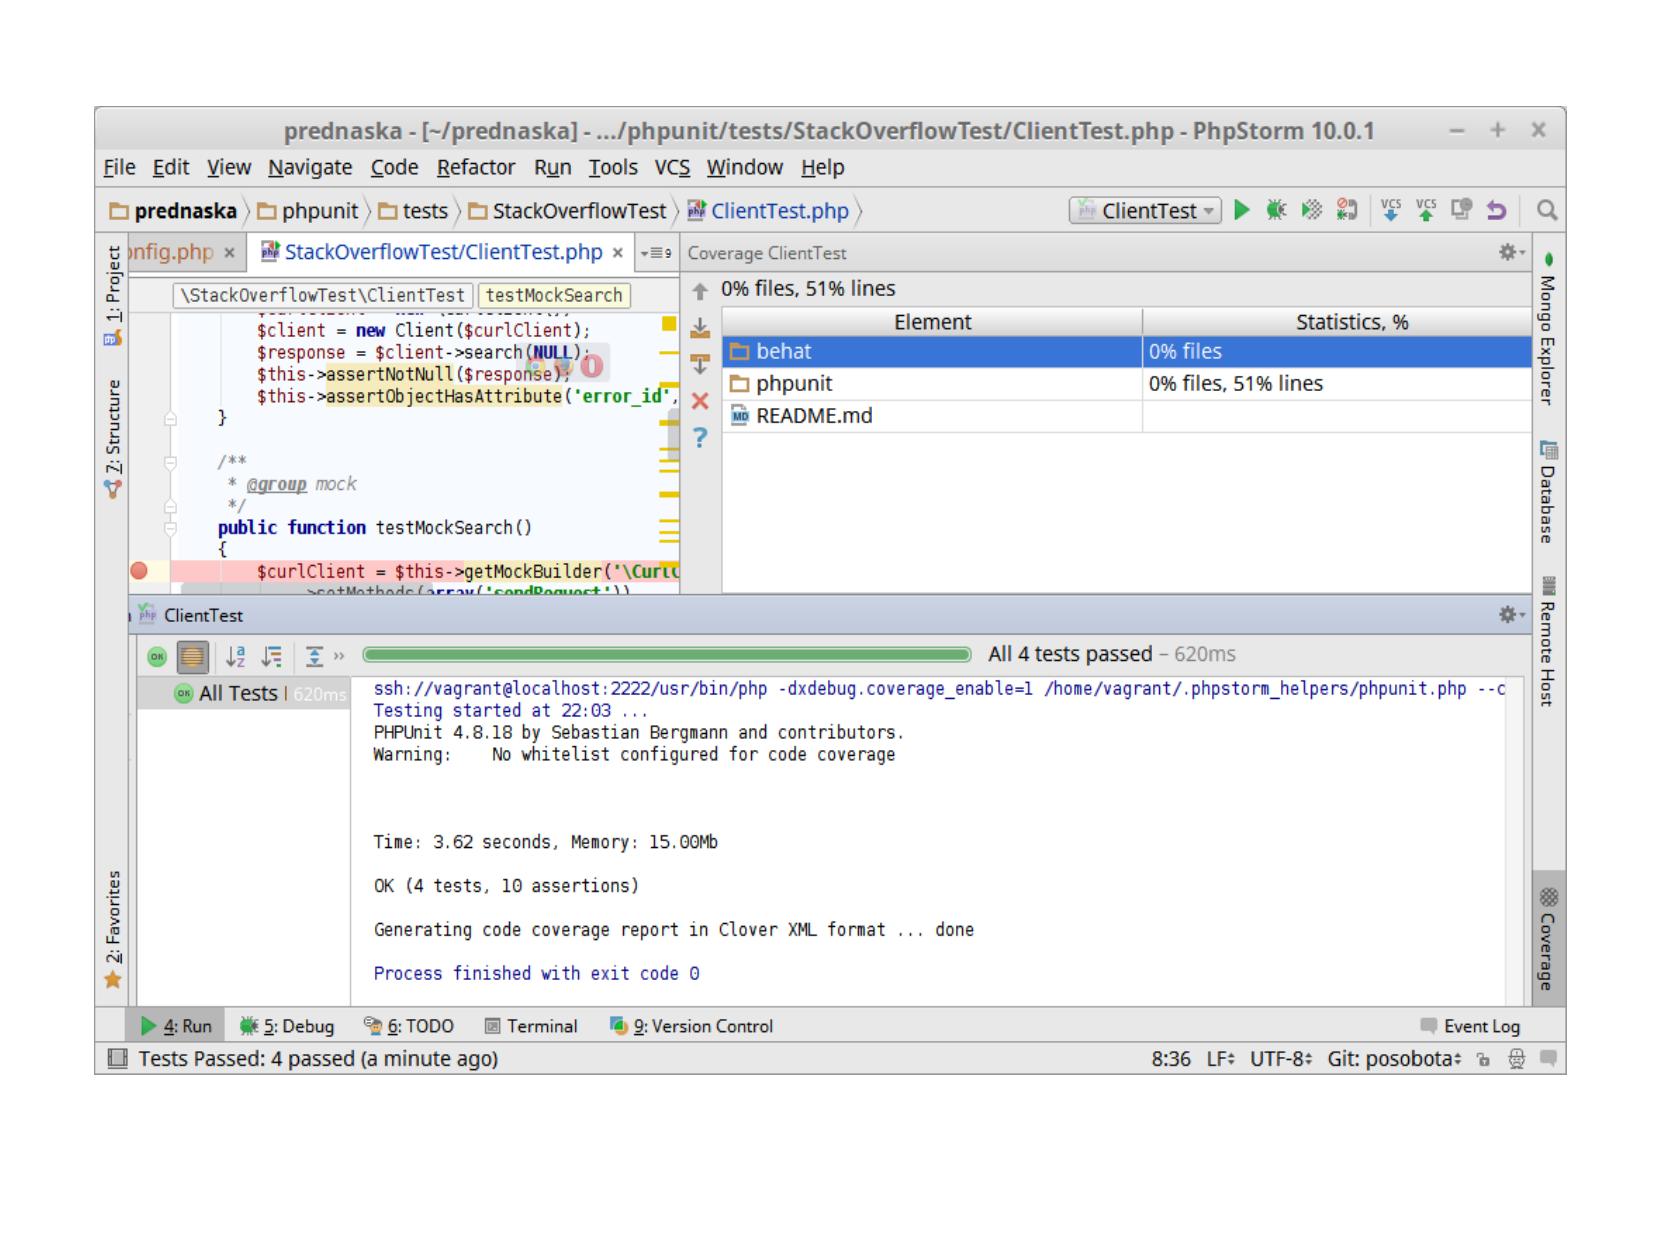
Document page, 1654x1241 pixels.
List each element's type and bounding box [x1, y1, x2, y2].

picture [94, 106, 1567, 1075]
